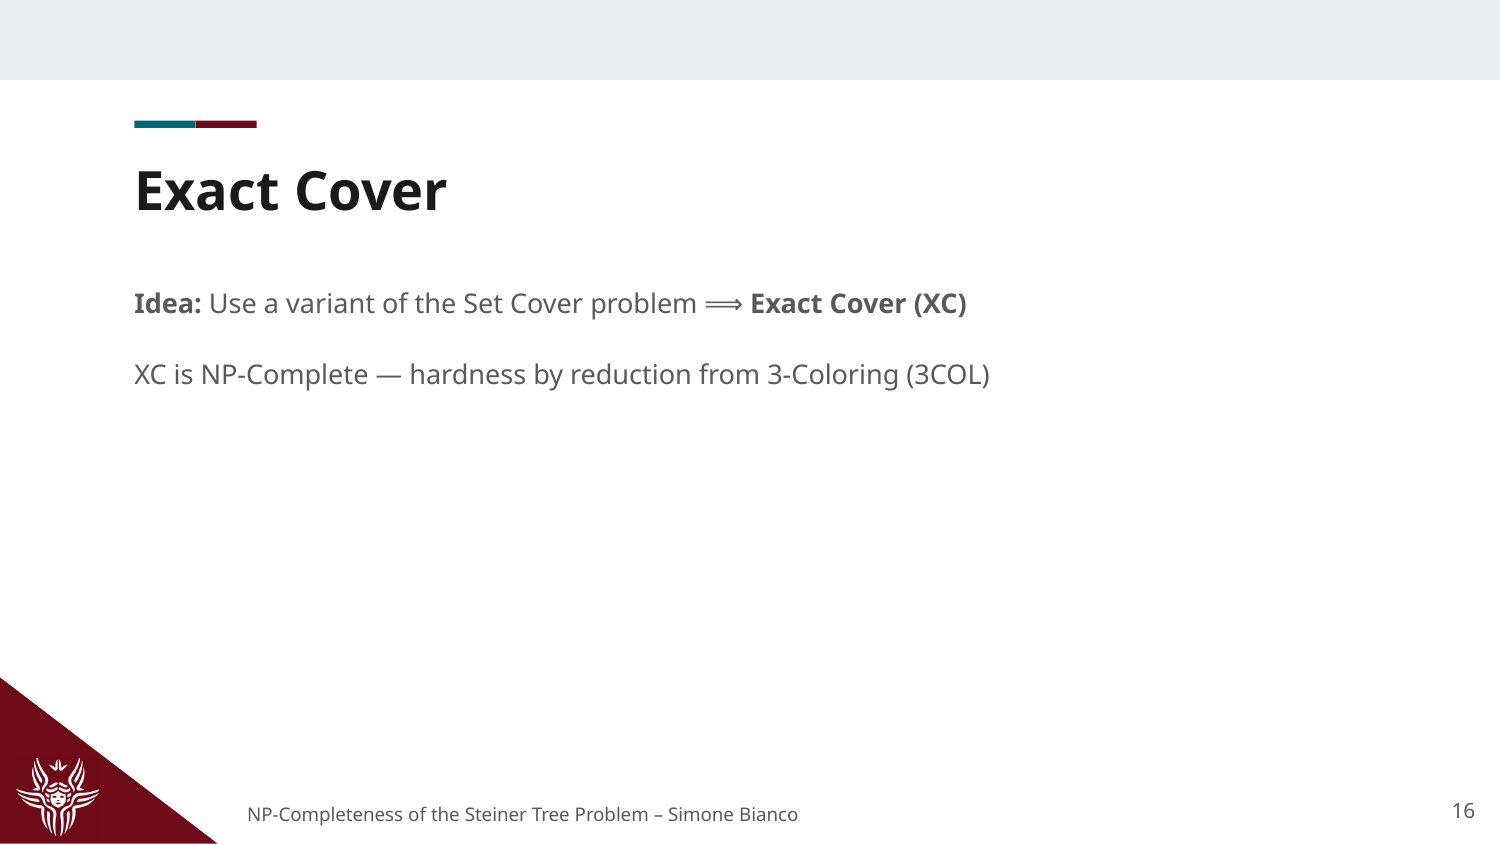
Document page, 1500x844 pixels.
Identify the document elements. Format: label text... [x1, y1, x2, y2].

slide_number <number> [1400, 779, 1491, 844]
picture [16, 758, 100, 839]
title Exact Cover [119, 141, 1381, 230]
list Idea: Use a variant of the Set Cover problem ⟹ Exact Cover (XC) XC is NP-Complete — hardness by reduction from 3-Coloring (3COL) [119, 267, 1418, 638]
subtitle NP-Completeness of the Steiner Tree Problem – Simone Bianco [232, 783, 1193, 839]
